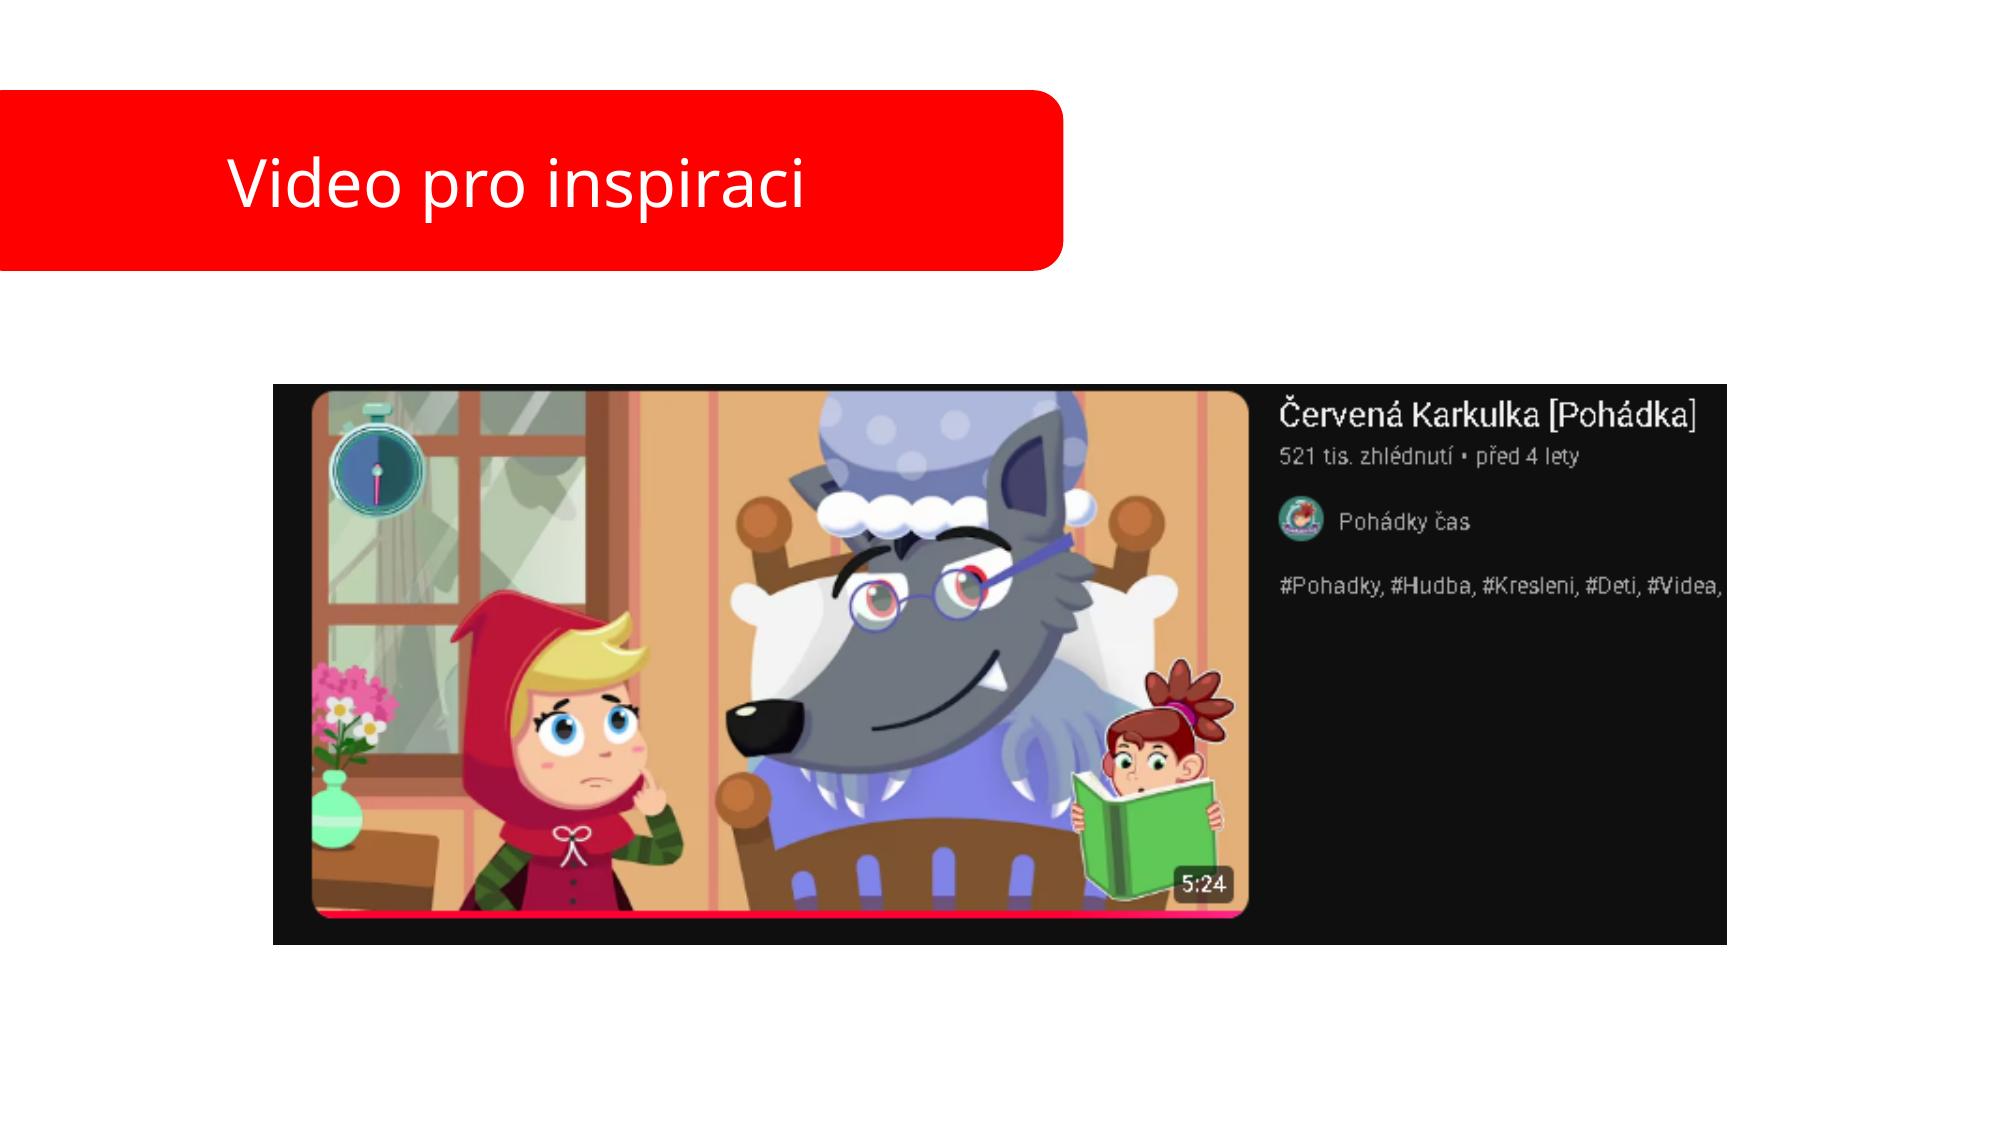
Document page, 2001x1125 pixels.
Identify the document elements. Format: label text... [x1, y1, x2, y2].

text_box Video pro inspiraci [0, 90, 1064, 271]
picture [273, 384, 1727, 945]
